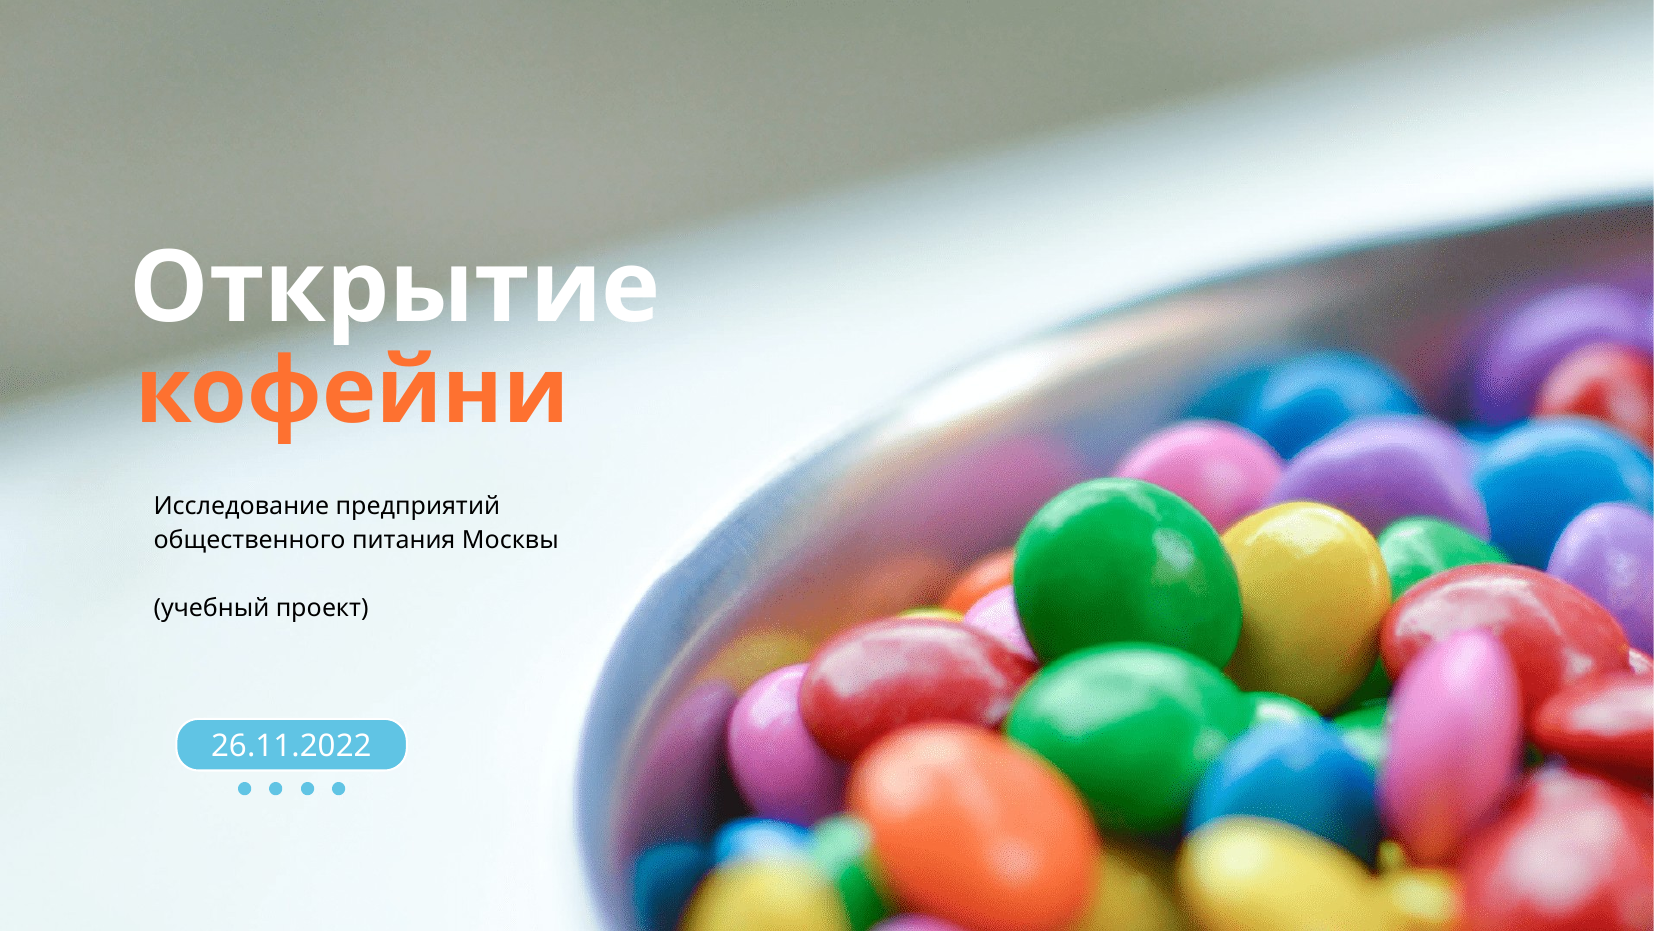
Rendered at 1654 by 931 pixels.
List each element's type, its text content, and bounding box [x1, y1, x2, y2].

picture [0, 0, 1654, 931]
text_box 26.11.2022 [178, 720, 405, 769]
text_box [301, 782, 315, 796]
title кофейни [135, 324, 739, 451]
title Исследование предприятий общественного питания Москвы (учебный проект) [153, 451, 640, 627]
text_box [238, 782, 252, 796]
text_box [269, 782, 283, 796]
title Открытие [129, 187, 686, 378]
text_box [332, 782, 346, 796]
